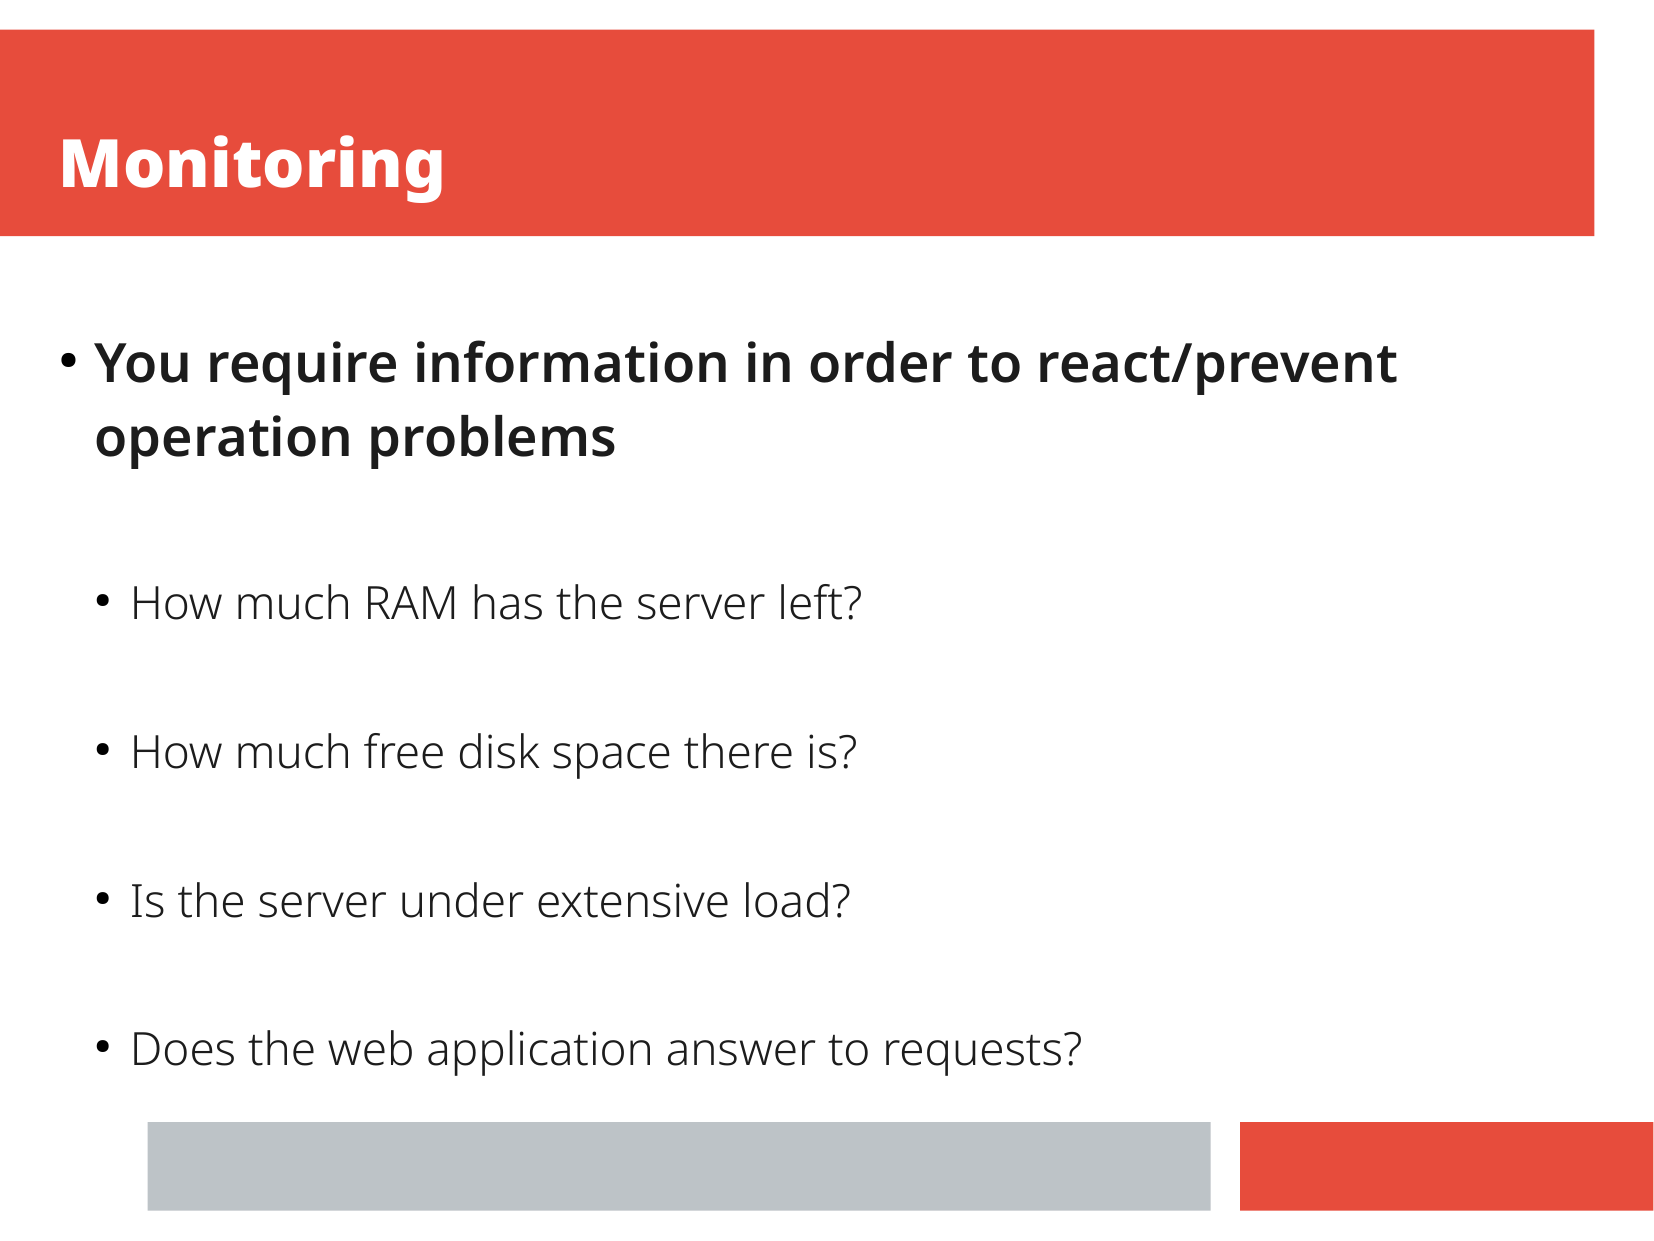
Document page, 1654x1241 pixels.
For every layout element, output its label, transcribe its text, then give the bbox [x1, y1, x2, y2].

title Monitoring [59, 59, 1595, 207]
list You require information in order to react/prevent operation problems How much RAM has the server left? How much free disk space there is? Is the server under extensive load? Does the web application answer to requests? [59, 324, 1565, 1093]
